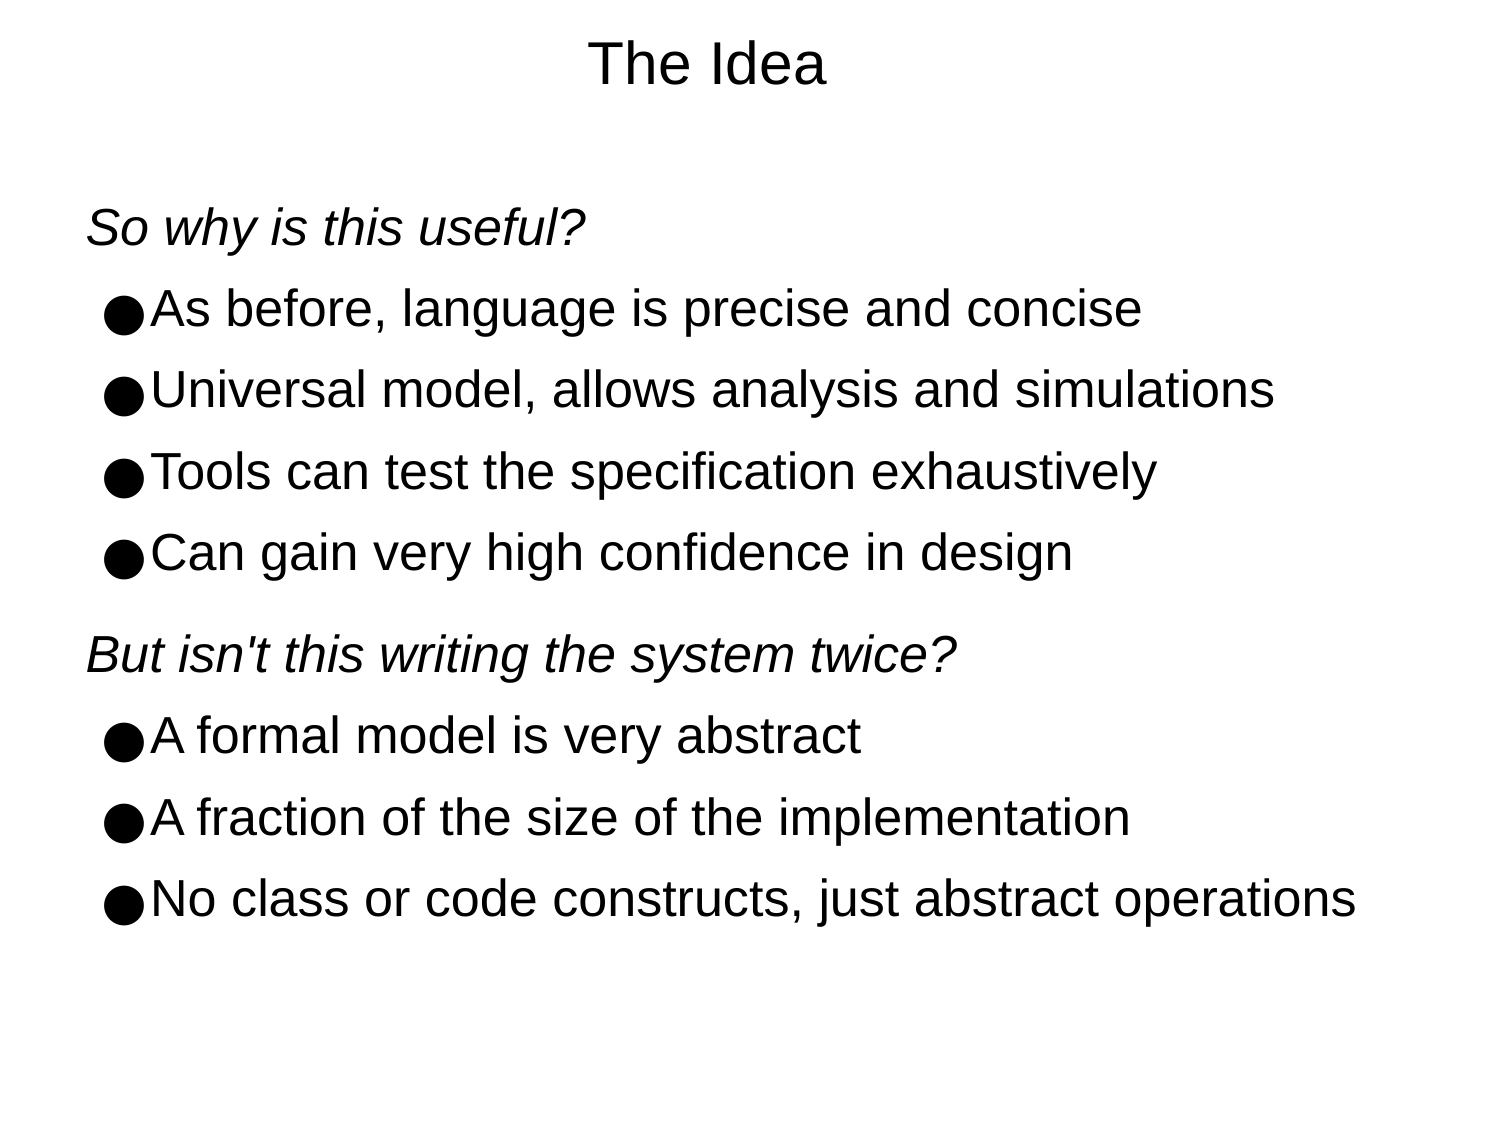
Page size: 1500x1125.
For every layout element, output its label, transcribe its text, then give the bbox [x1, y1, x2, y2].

text_box So why is this useful? As before, language is precise and concise Universal model, allows analysis and simulations Tools can test the specification exhaustively Can gain very high confidence in design But isn't this writing the system twice? A formal model is very abstract A fraction of the size of the implementation No class or code constructs, just abstract operations [85, 193, 1415, 1018]
text_box The Idea [587, 7, 912, 113]
